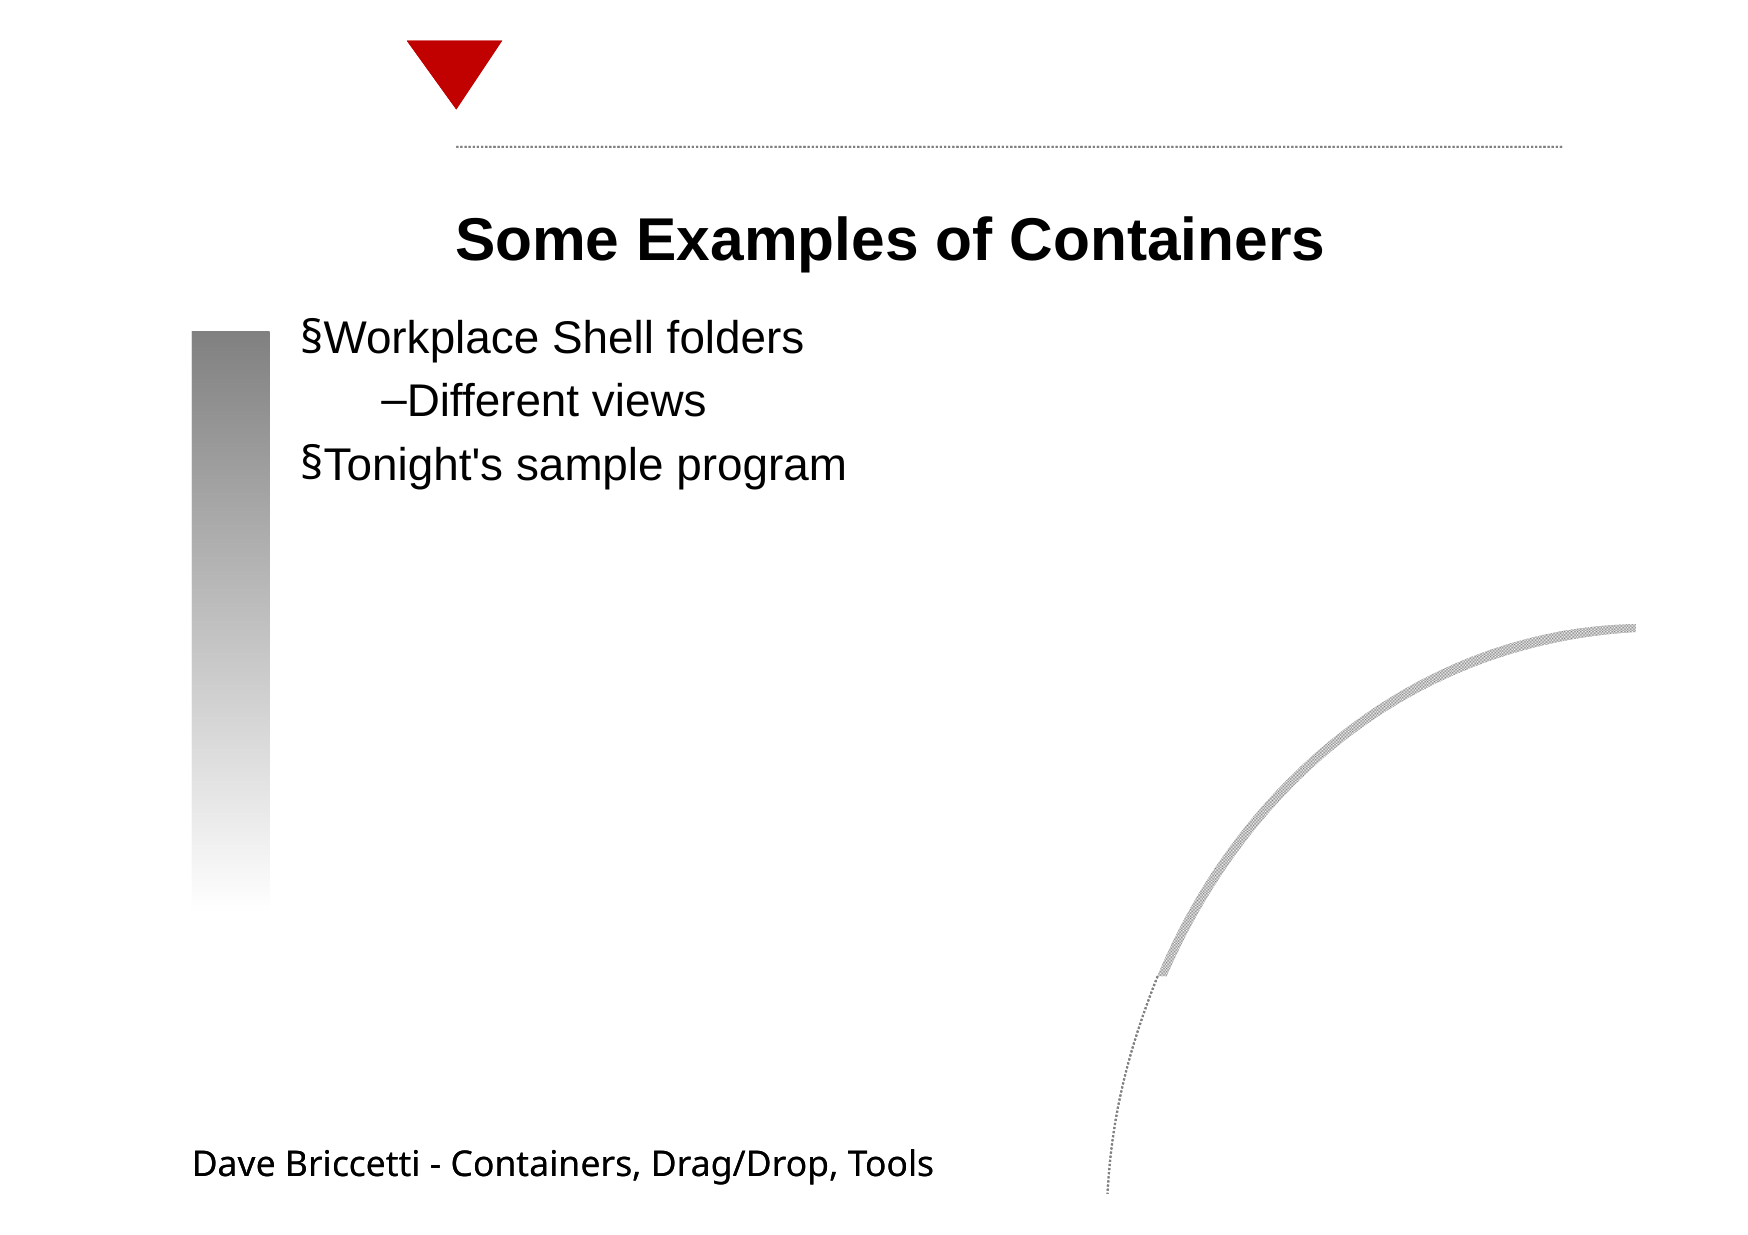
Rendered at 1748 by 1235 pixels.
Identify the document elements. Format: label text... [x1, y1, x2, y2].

text_box [1561, 624, 1636, 642]
text_box [406, 40, 503, 110]
text_box Some Examples of Containers [455, 196, 1568, 277]
text_box [192, 332, 269, 911]
text_box Workplace Shell folders Different views Tonight's sample program [300, 307, 1561, 1123]
text_box Dave Briccetti - Containers, Drag/Drop, Tools [191, 1141, 1505, 1210]
